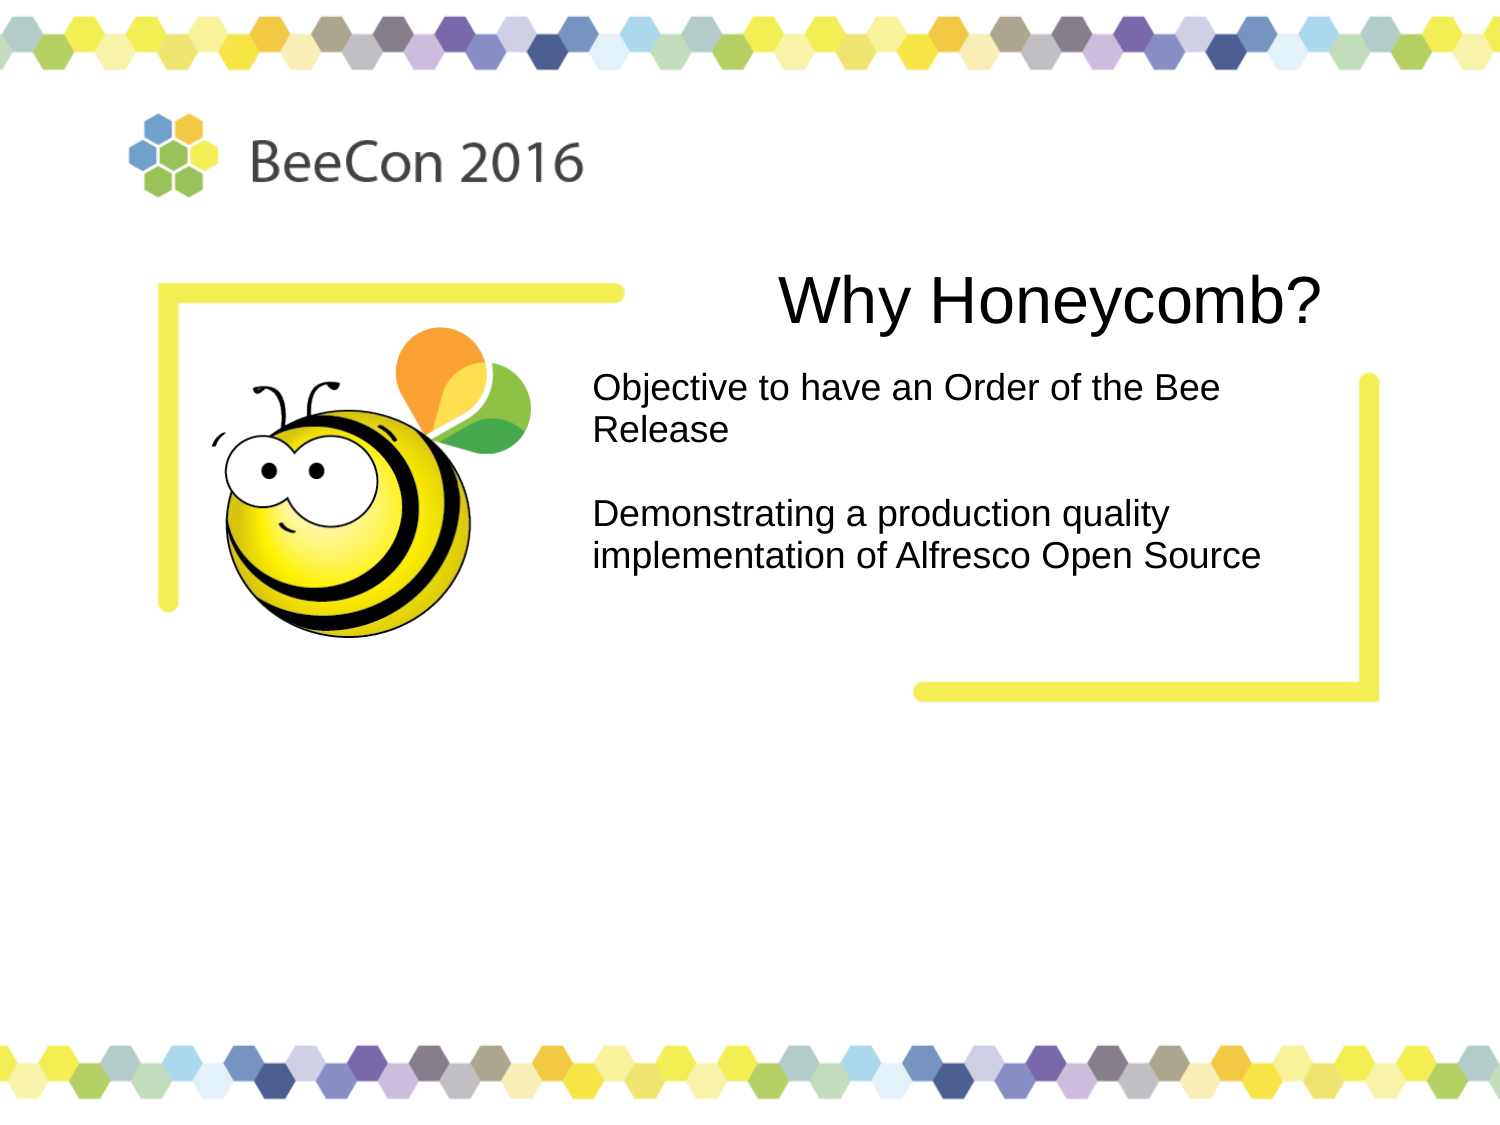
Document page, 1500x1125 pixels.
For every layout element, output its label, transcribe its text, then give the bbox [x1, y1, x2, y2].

subtitle Why Honeycomb? [75, 263, 1323, 916]
text_box Objective to have an Order of the Bee Release Demonstrating a production quality implementation of Alfresco Open Source [577, 359, 1335, 626]
picture [0, 0, 1500, 1125]
